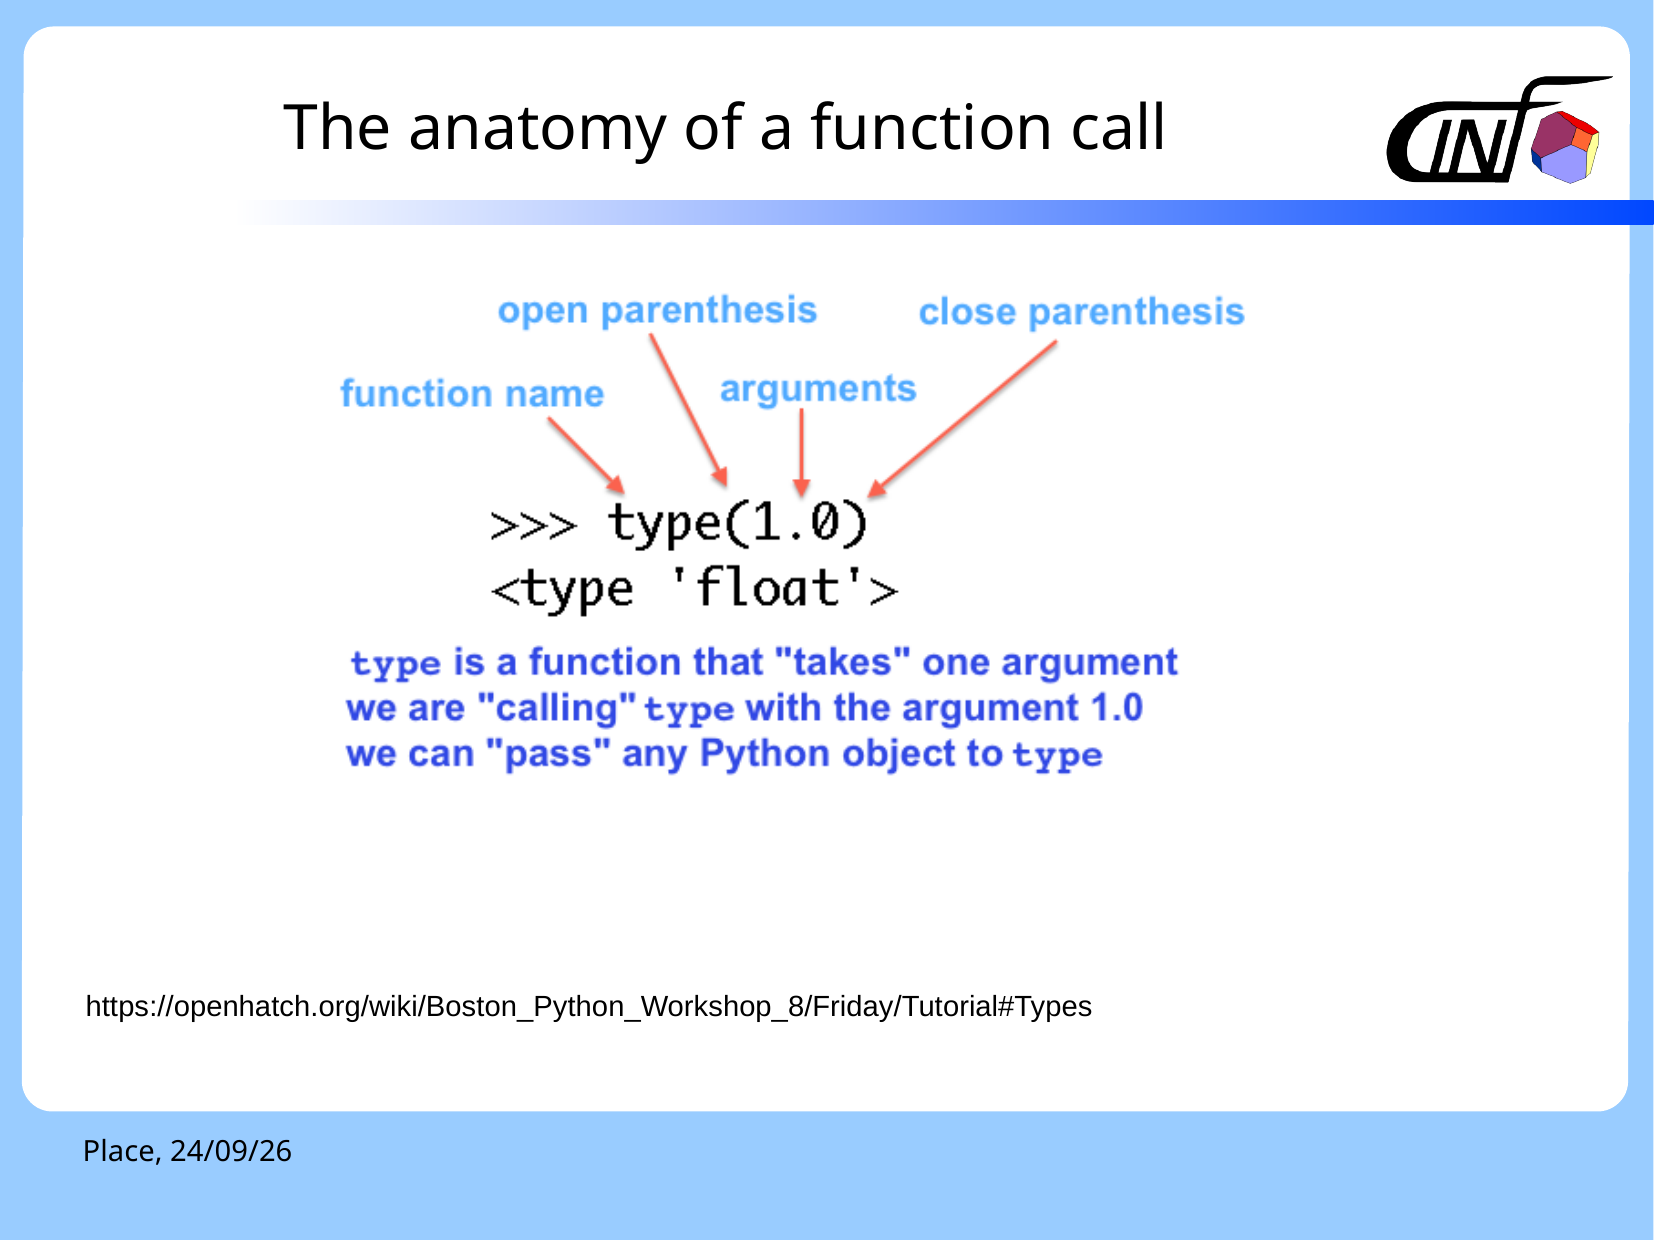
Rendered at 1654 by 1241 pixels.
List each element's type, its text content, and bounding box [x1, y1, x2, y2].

picture [317, 259, 1276, 813]
title The anatomy of a function call [82, 49, 1371, 201]
picture [1386, 76, 1613, 184]
text_box https://openhatch.org/wiki/Boston_Python_Workshop_8/Friday/Tutorial#Types [70, 982, 1583, 1031]
table_header B [956, 201, 961, 224]
